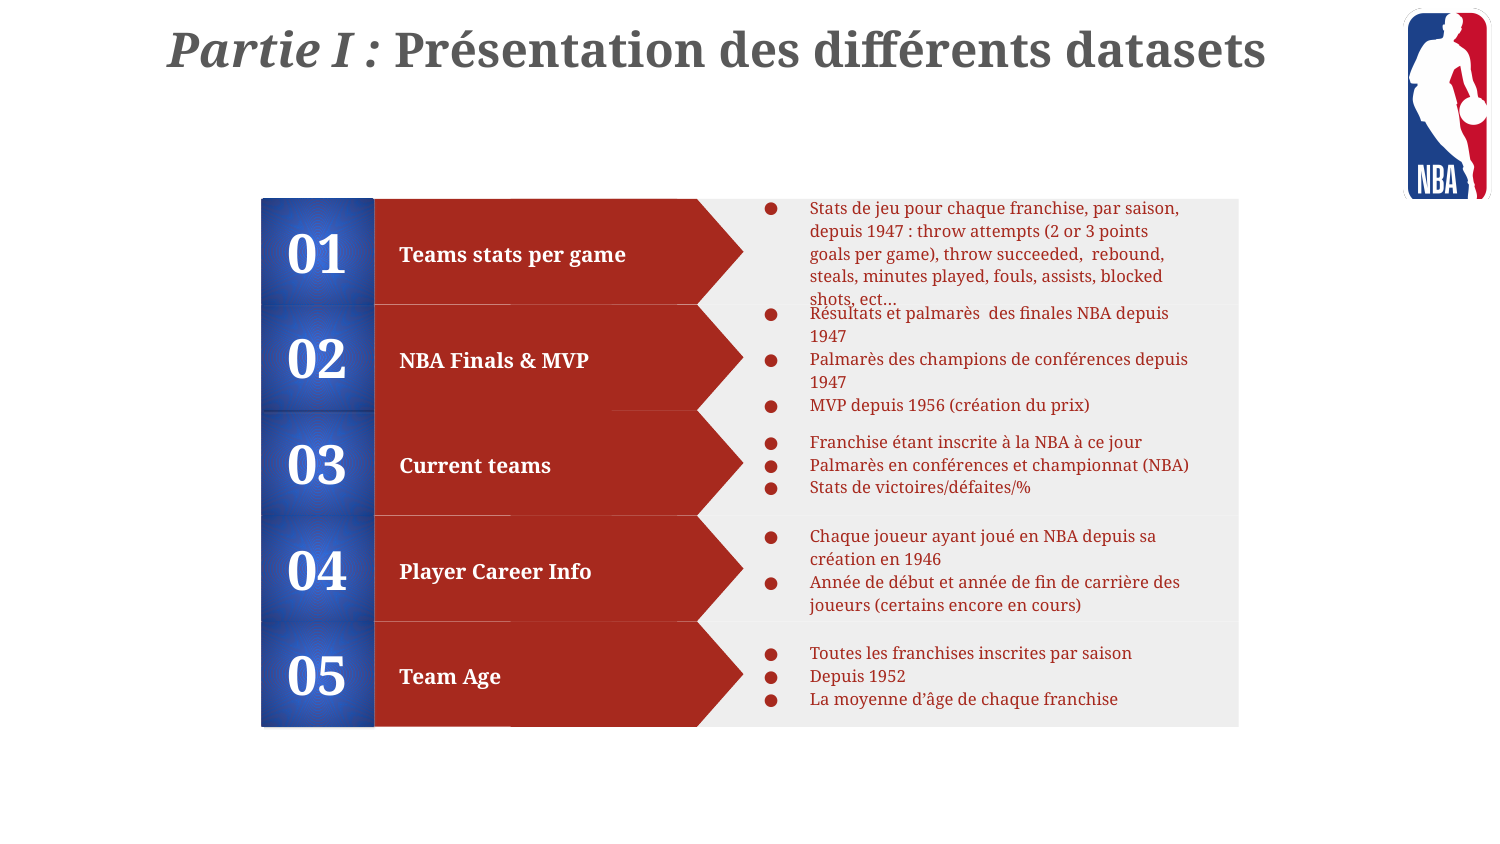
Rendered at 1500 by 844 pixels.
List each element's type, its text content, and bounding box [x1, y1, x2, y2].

text_box 03 [261, 410, 375, 515]
text_box Teams stats per game [384, 211, 703, 293]
text_box 04 [261, 515, 375, 621]
text_box Team Age [384, 633, 703, 716]
text_box Player Career Info [384, 528, 703, 610]
picture [1403, 0, 1492, 199]
text_box 01 [261, 198, 375, 305]
text_box Chaque joueur ayant joué en NBA depuis sa création en 1946 Année de début et année de fin de carrière des joueurs (certains encore en cours) [719, 515, 1208, 621]
text_box Toutes les franchises inscrites par saison Depuis 1952 La moyenne d’âge de chaque franchise [719, 621, 1208, 727]
text_box NBA Finals & MVP [384, 317, 703, 399]
text_box Partie I : Présentation des différents datasets [152, 4, 1332, 93]
text_box Résultats et palmarès des finales NBA depuis 1947 Palmarès des champions de conférences depuis 1947 MVP depuis 1956 (création du prix) [719, 305, 1208, 410]
text_box Stats de jeu pour chaque franchise, par saison, depuis 1947 : throw attempts (2 or 3 points goals per game), throw succeeded, rebound, steals, minutes played, fouls, assists, blocked shots, ect… [719, 199, 1208, 305]
text_box Current teams [384, 422, 703, 505]
text_box [375, 198, 1239, 727]
text_box 05 [261, 621, 375, 727]
text_box Franchise étant inscrite à la NBA à ce jour Palmarès en conférences et championnat (NBA) Stats de victoires/défaites/% [719, 411, 1208, 515]
text_box 02 [261, 305, 375, 410]
